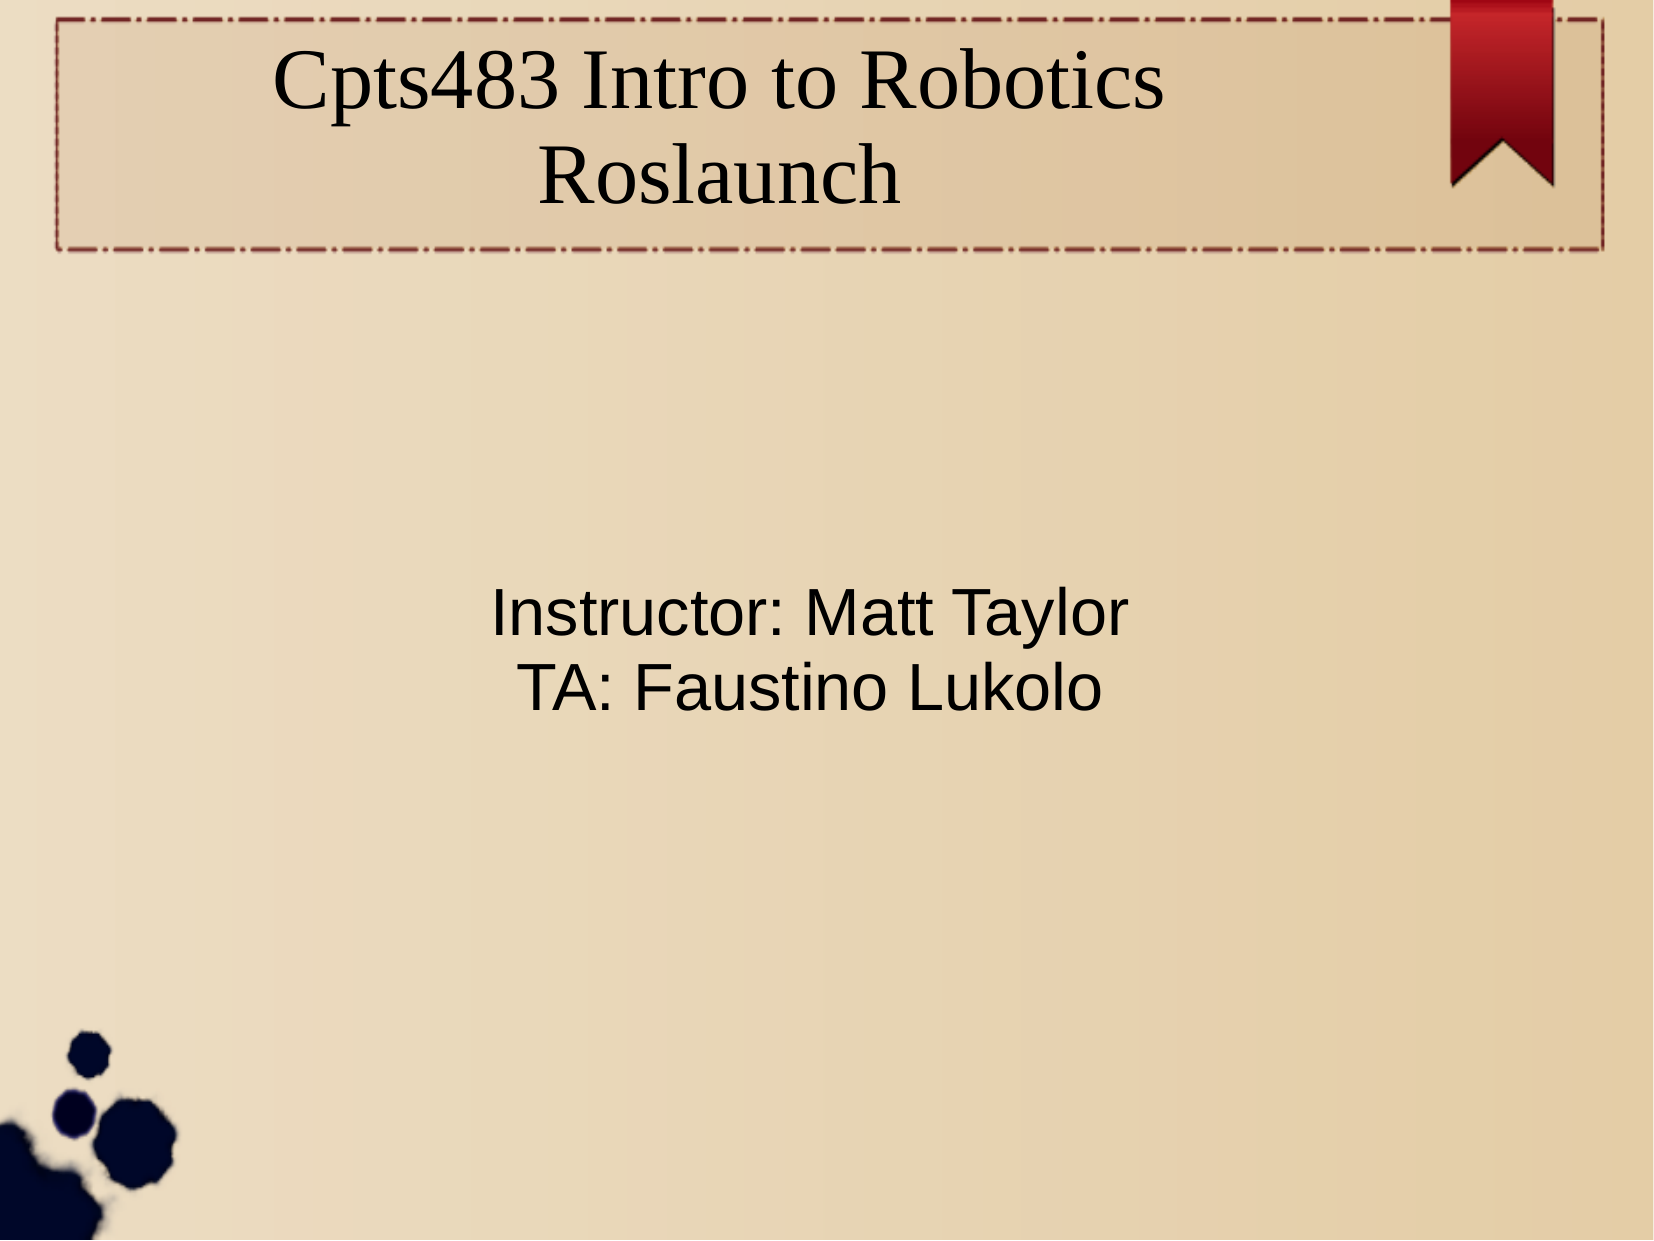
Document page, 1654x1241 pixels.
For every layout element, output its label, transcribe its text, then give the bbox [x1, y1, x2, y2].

title Cpts483 Intro to Robotics Roslaunch [0, 31, 1441, 223]
picture [0, 0, 1654, 1240]
subtitle Instructor: Matt Taylor TA: Faustino Lukolo [82, 290, 1538, 1010]
